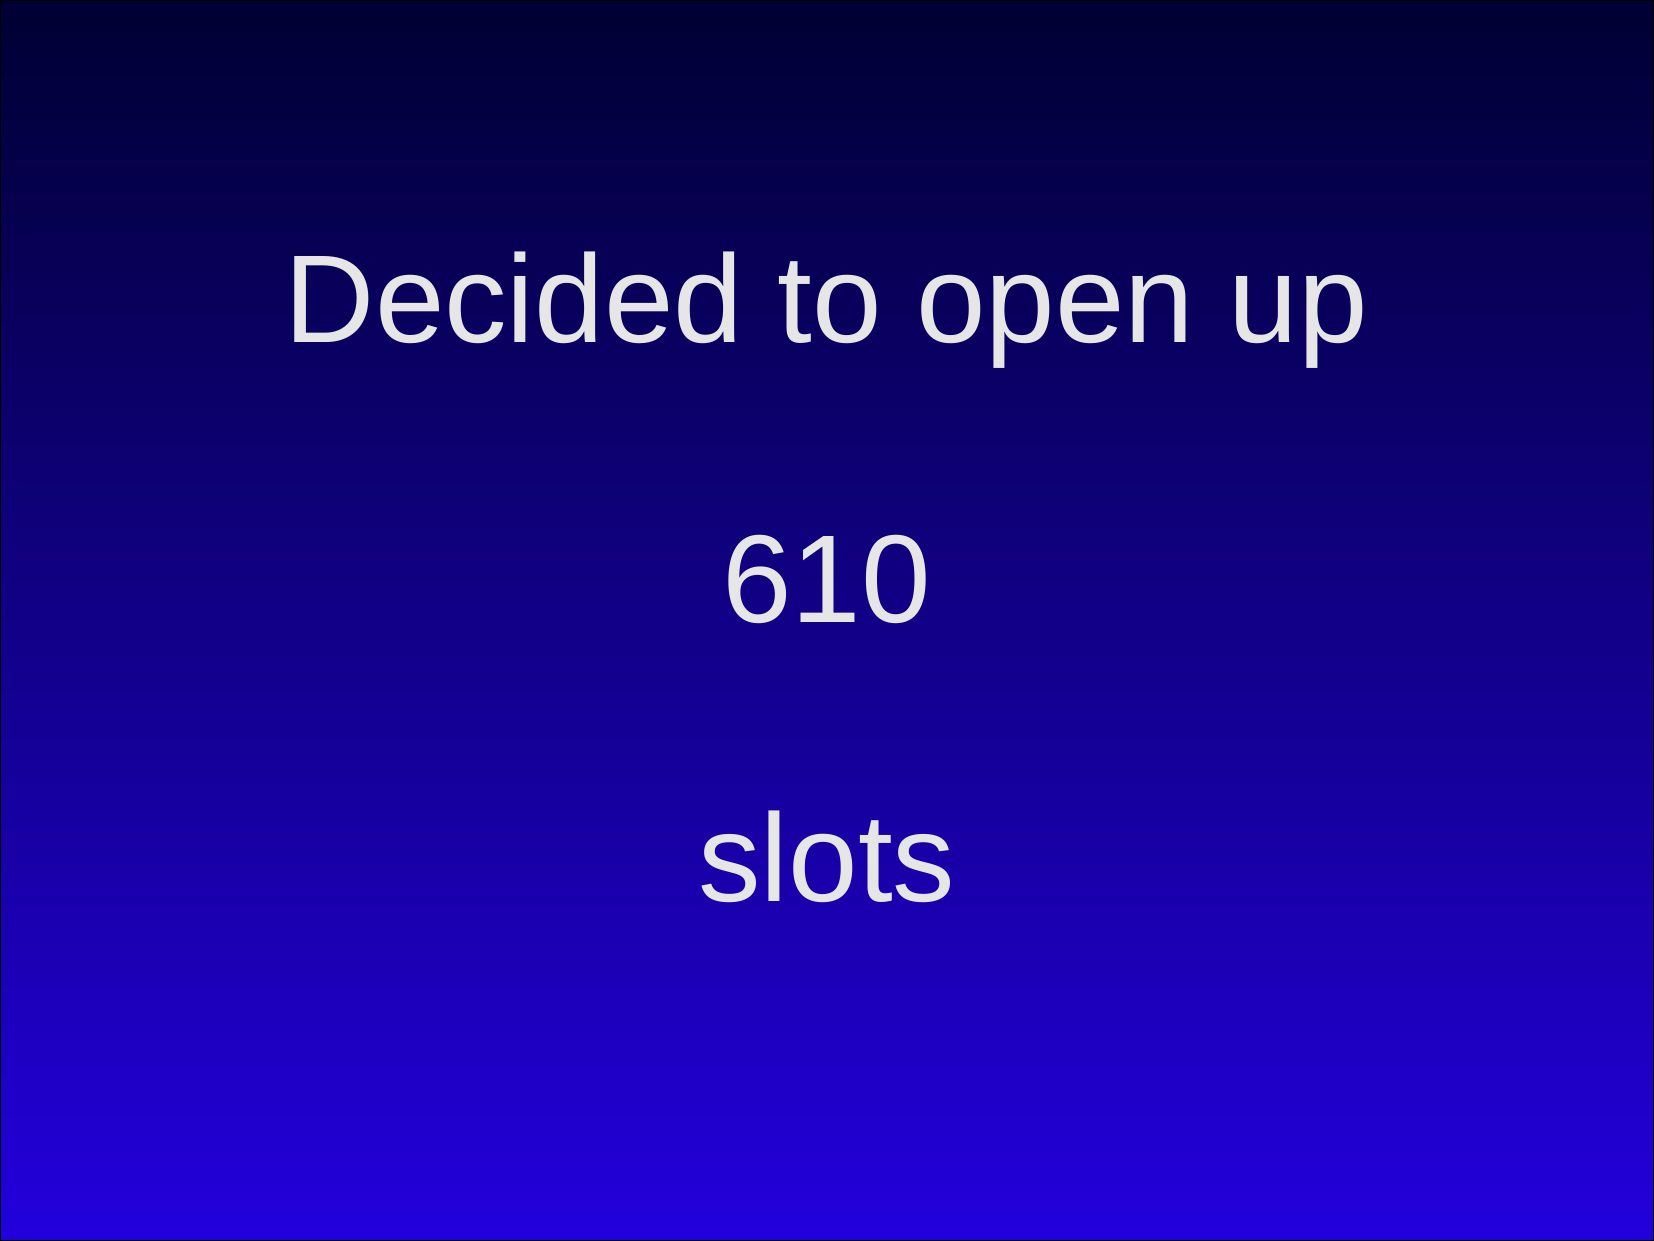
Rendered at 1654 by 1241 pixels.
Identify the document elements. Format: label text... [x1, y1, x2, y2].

subtitle Decided to open up 610 slots [82, 56, 1571, 1102]
